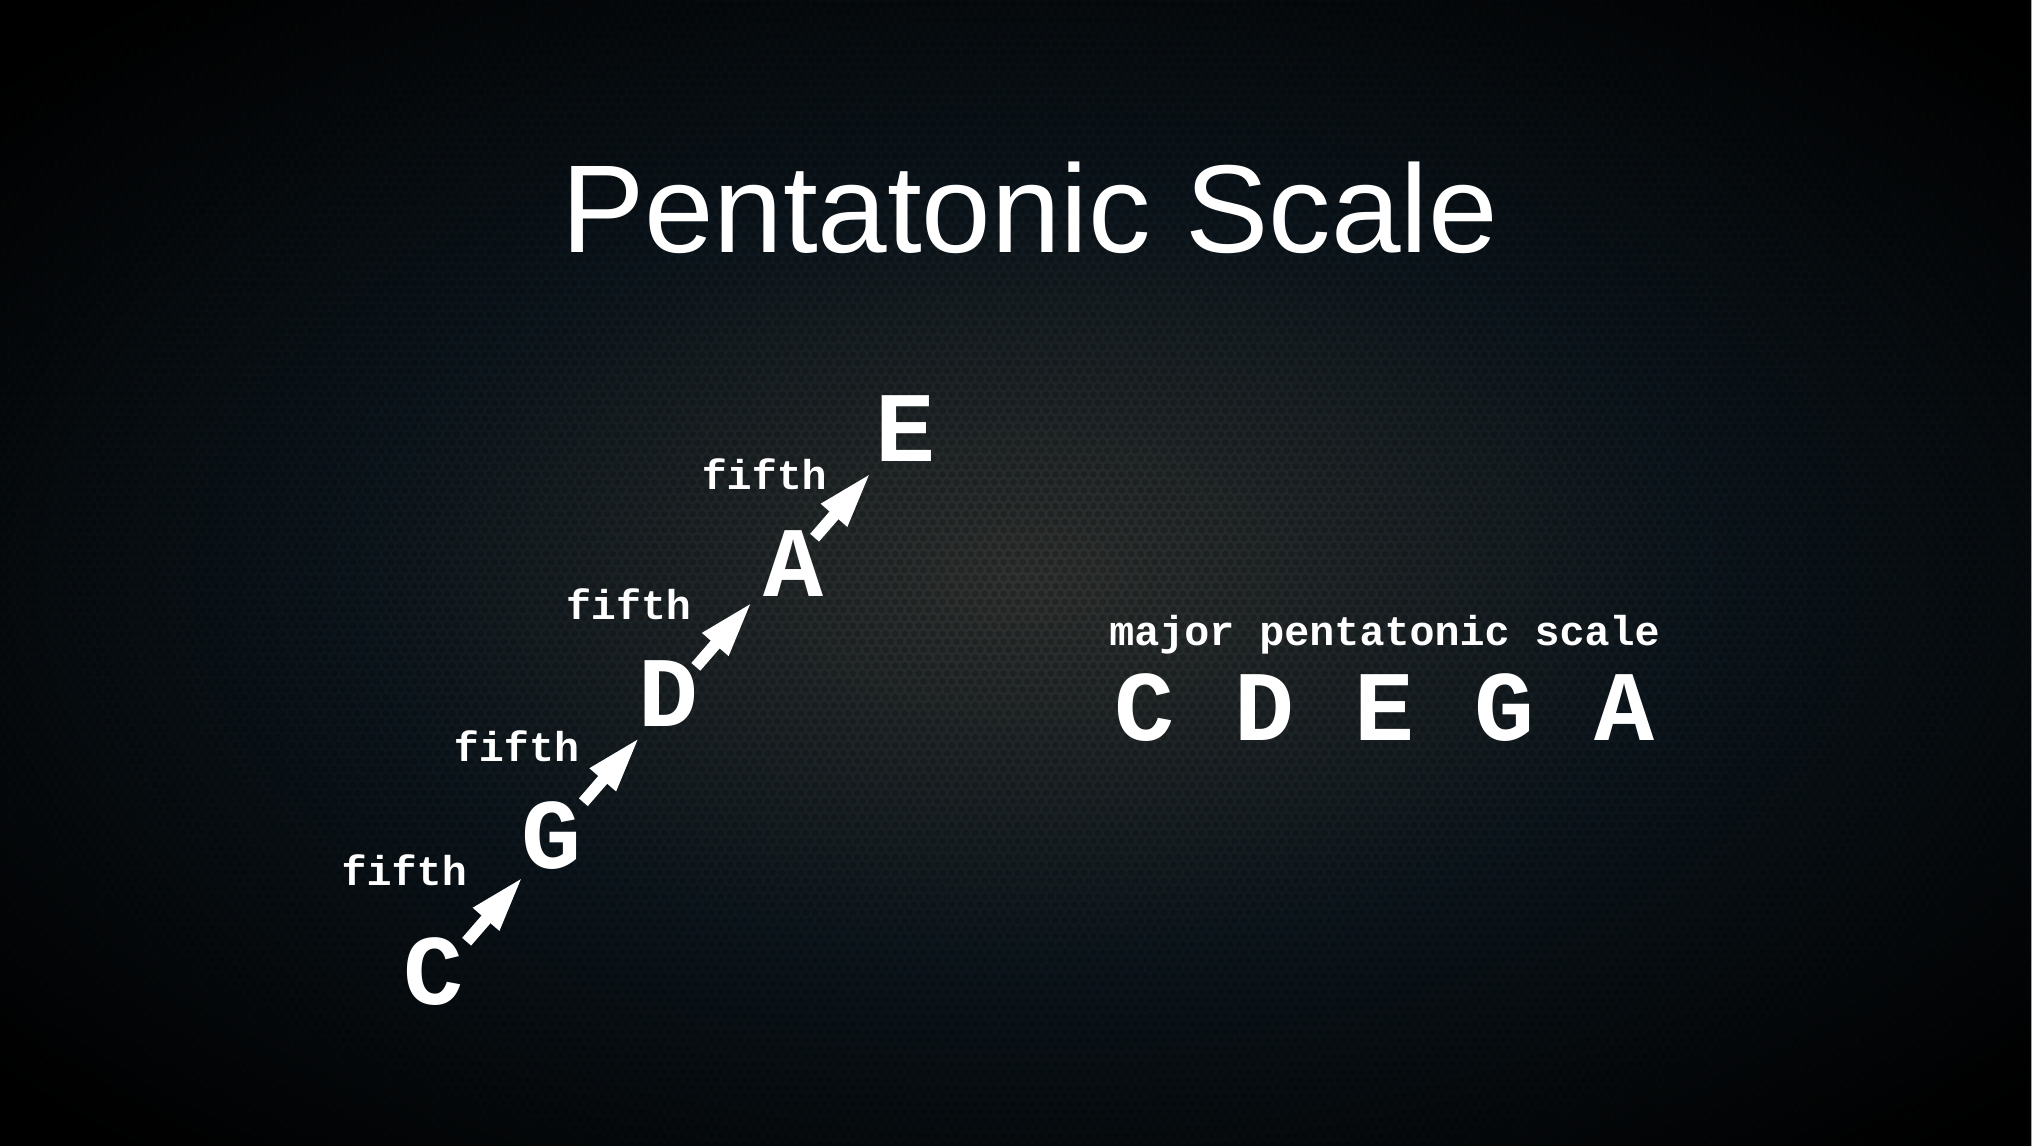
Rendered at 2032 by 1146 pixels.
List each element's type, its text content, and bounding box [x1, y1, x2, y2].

text_box E [786, 320, 1025, 549]
text_box A [673, 456, 913, 684]
text_box fifth [439, 719, 611, 782]
text_box fifth [551, 577, 723, 641]
text_box G [431, 728, 671, 956]
subtitle Pentatonic Scale [132, 64, 1928, 356]
text_box fifth [687, 447, 859, 511]
text_box C [313, 864, 553, 1092]
text_box fifth [326, 843, 498, 906]
text_box major pentatonic scale C D E G A [1018, 454, 1751, 928]
text_box D [549, 586, 789, 814]
picture [0, 0, 2032, 1146]
